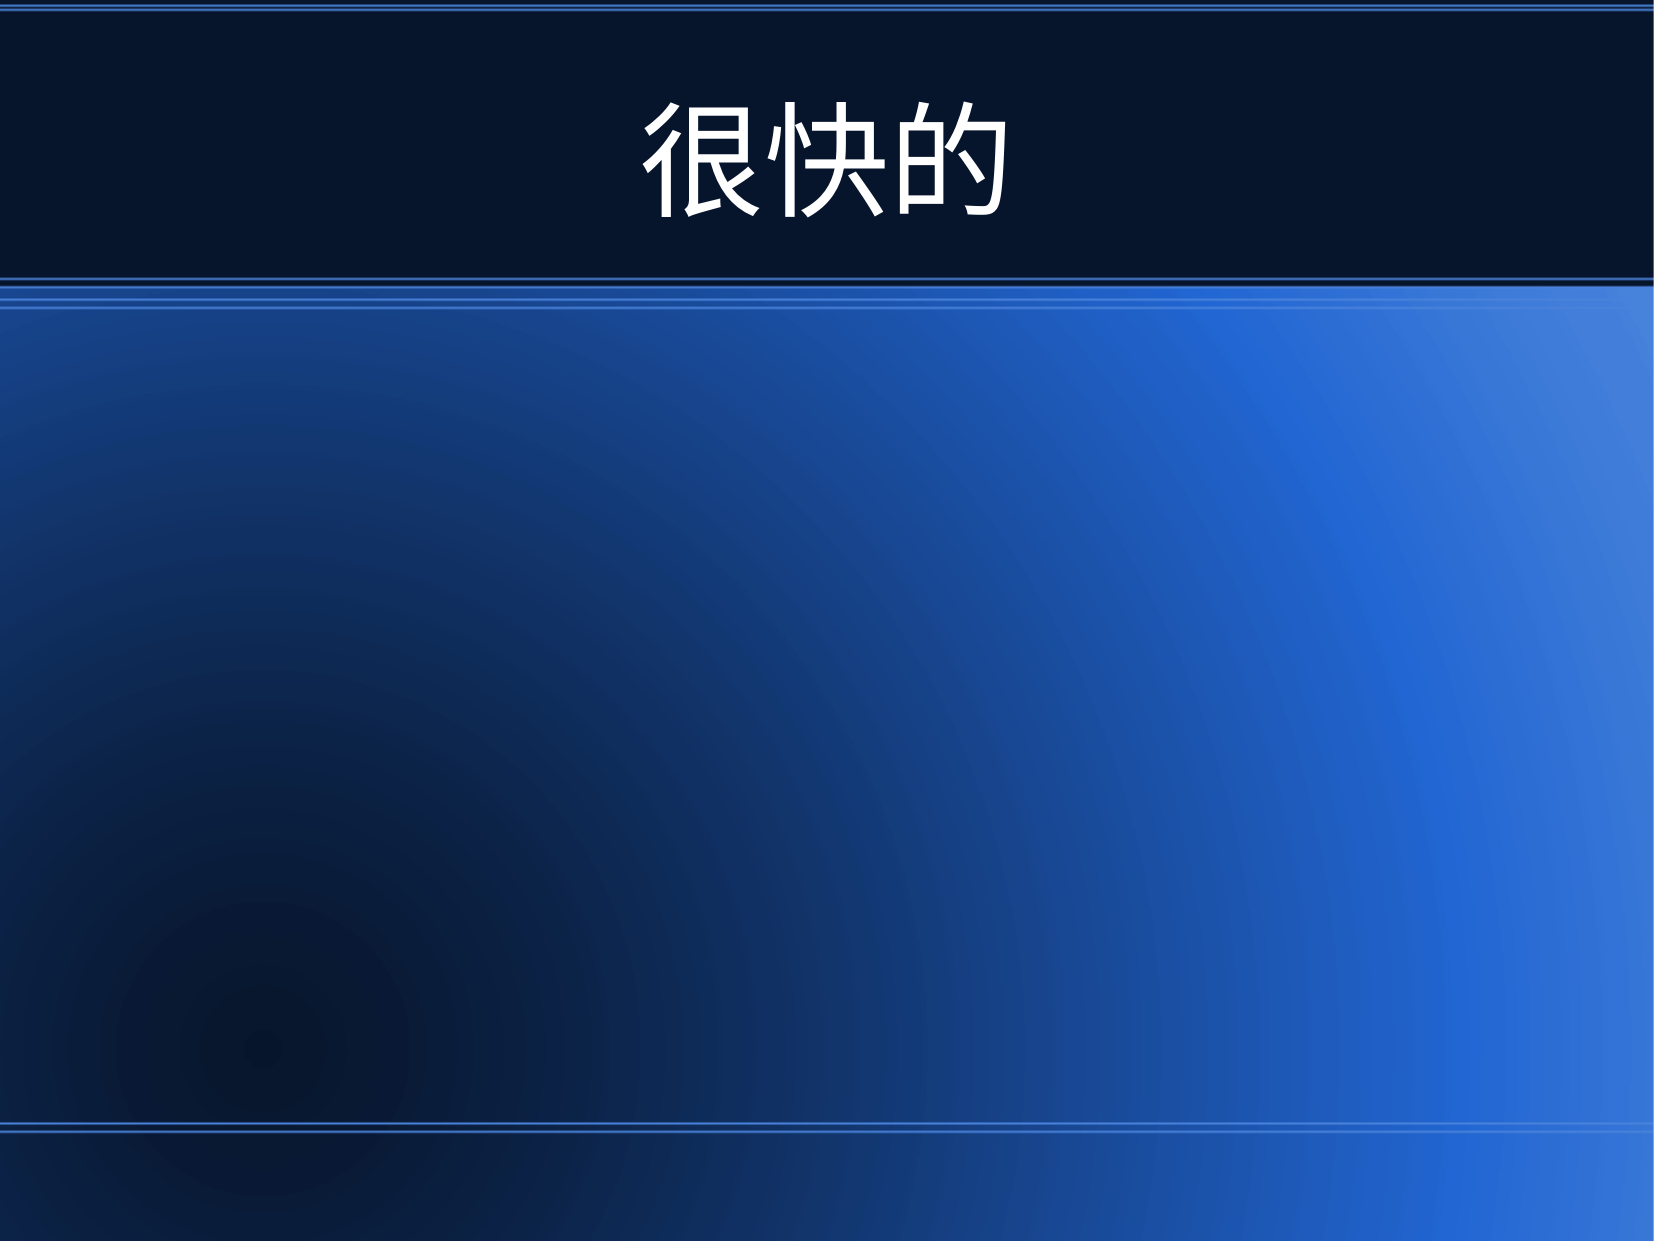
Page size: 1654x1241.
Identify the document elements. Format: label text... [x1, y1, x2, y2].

picture [0, 0, 1654, 1241]
title 很快的 [82, 49, 1571, 257]
